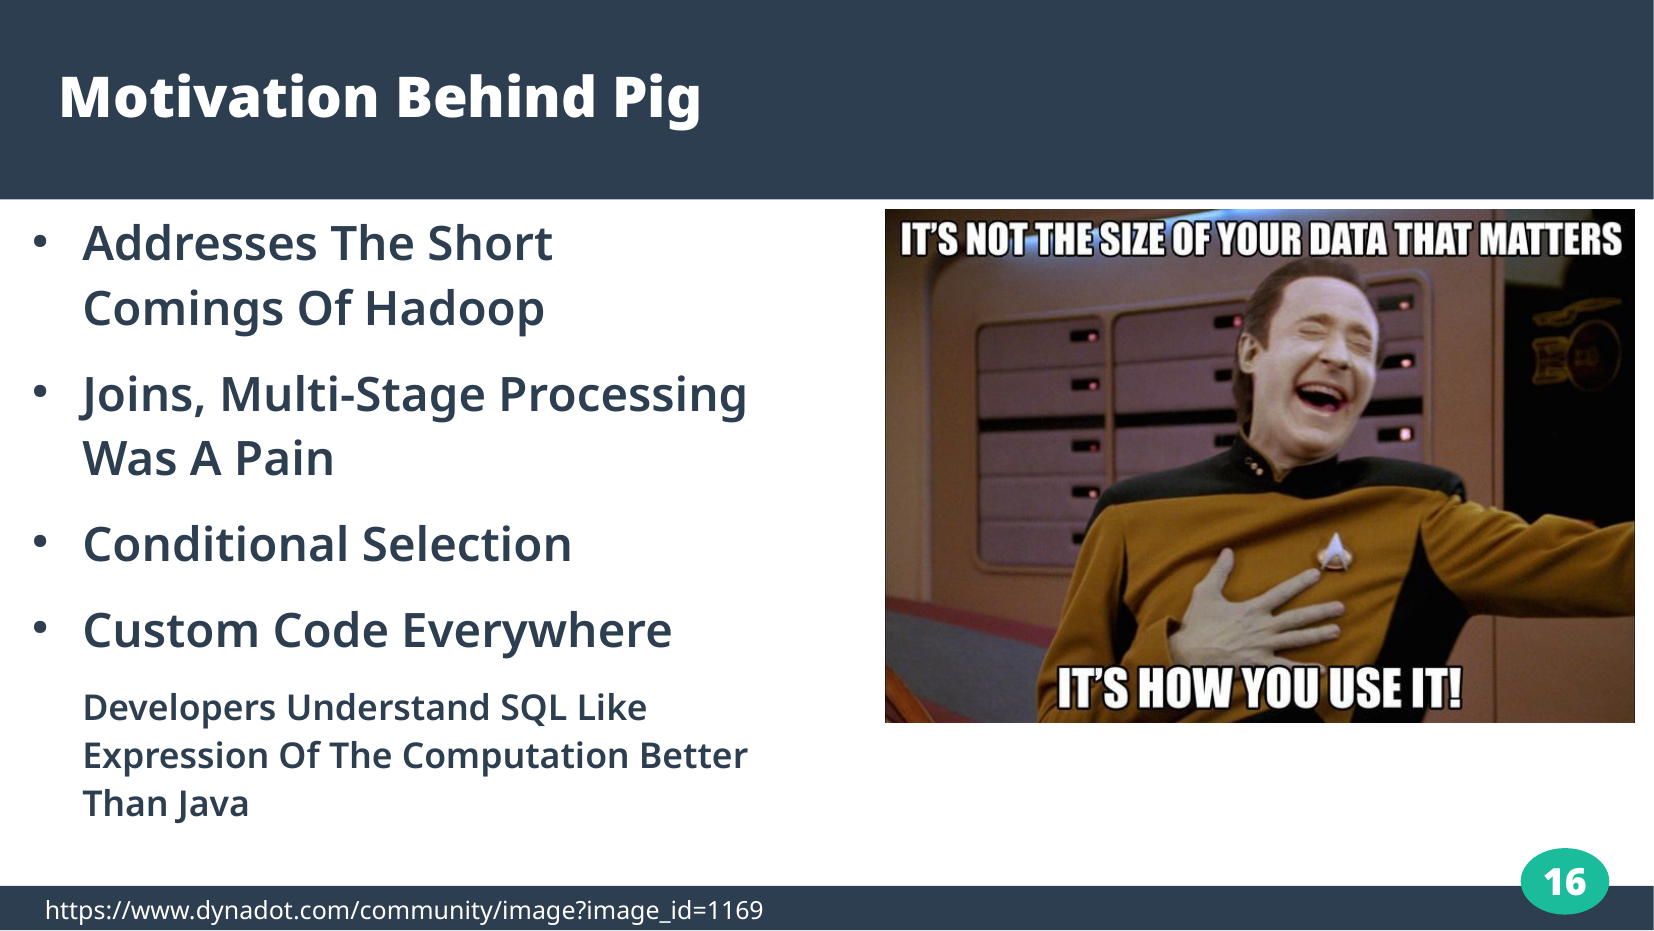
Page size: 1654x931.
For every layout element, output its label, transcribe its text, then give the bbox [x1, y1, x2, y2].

picture [885, 209, 1635, 724]
list Addresses The Short Comings Of Hadoop Joins, Multi-Stage Processing Was A Pain Conditional Selection Custom Code Everywhere Developers Understand SQL Like Expression Of The Computation Better Than Java [15, 210, 765, 831]
text_box https://www.dynadot.com/community/image?image_id=1169 [30, 885, 1111, 931]
title Motivation Behind Pig [59, 37, 1595, 155]
